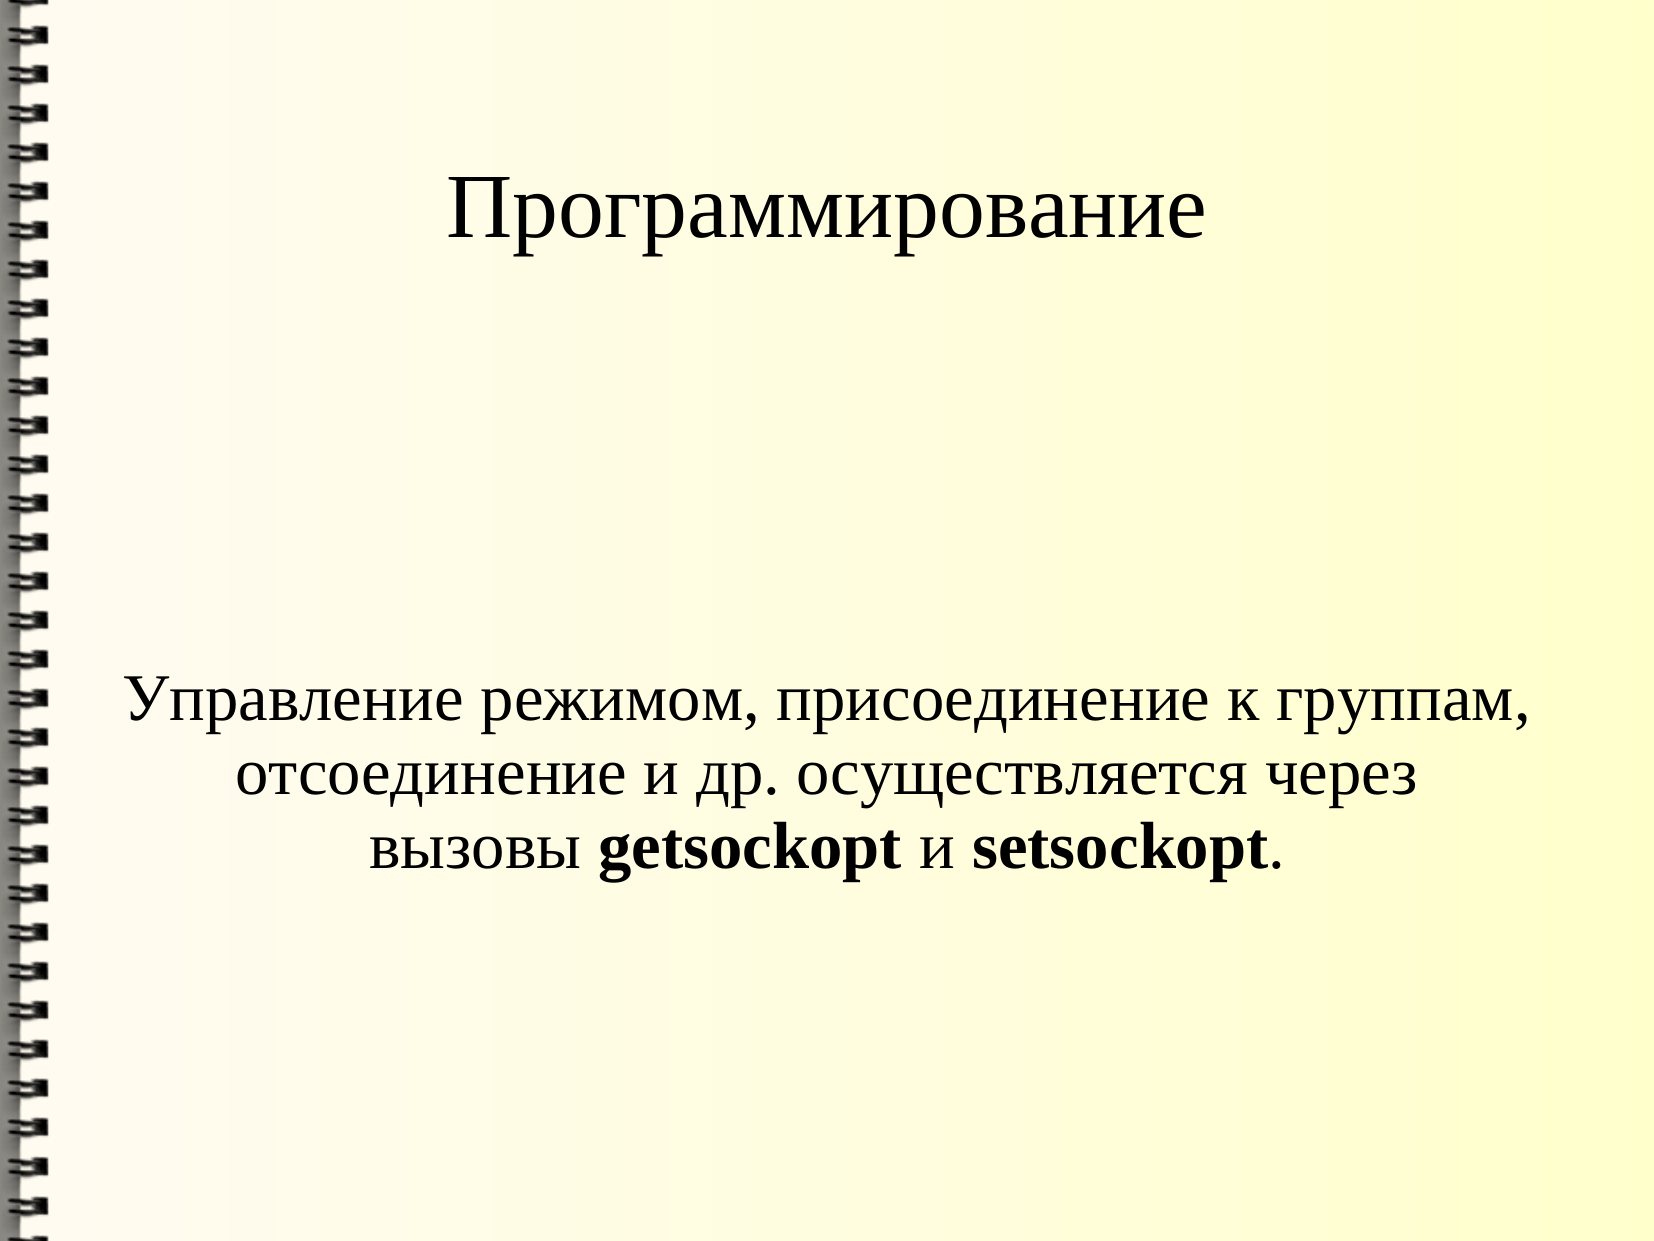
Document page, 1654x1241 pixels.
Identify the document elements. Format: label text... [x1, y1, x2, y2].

picture [0, 0, 1654, 1241]
subtitle Управление режимом, присоединение к группам, отсоединение и др. осуществляется через вызовы getsockopt и setsockopt. [121, 344, 1534, 1200]
title Программирование [121, 102, 1534, 311]
